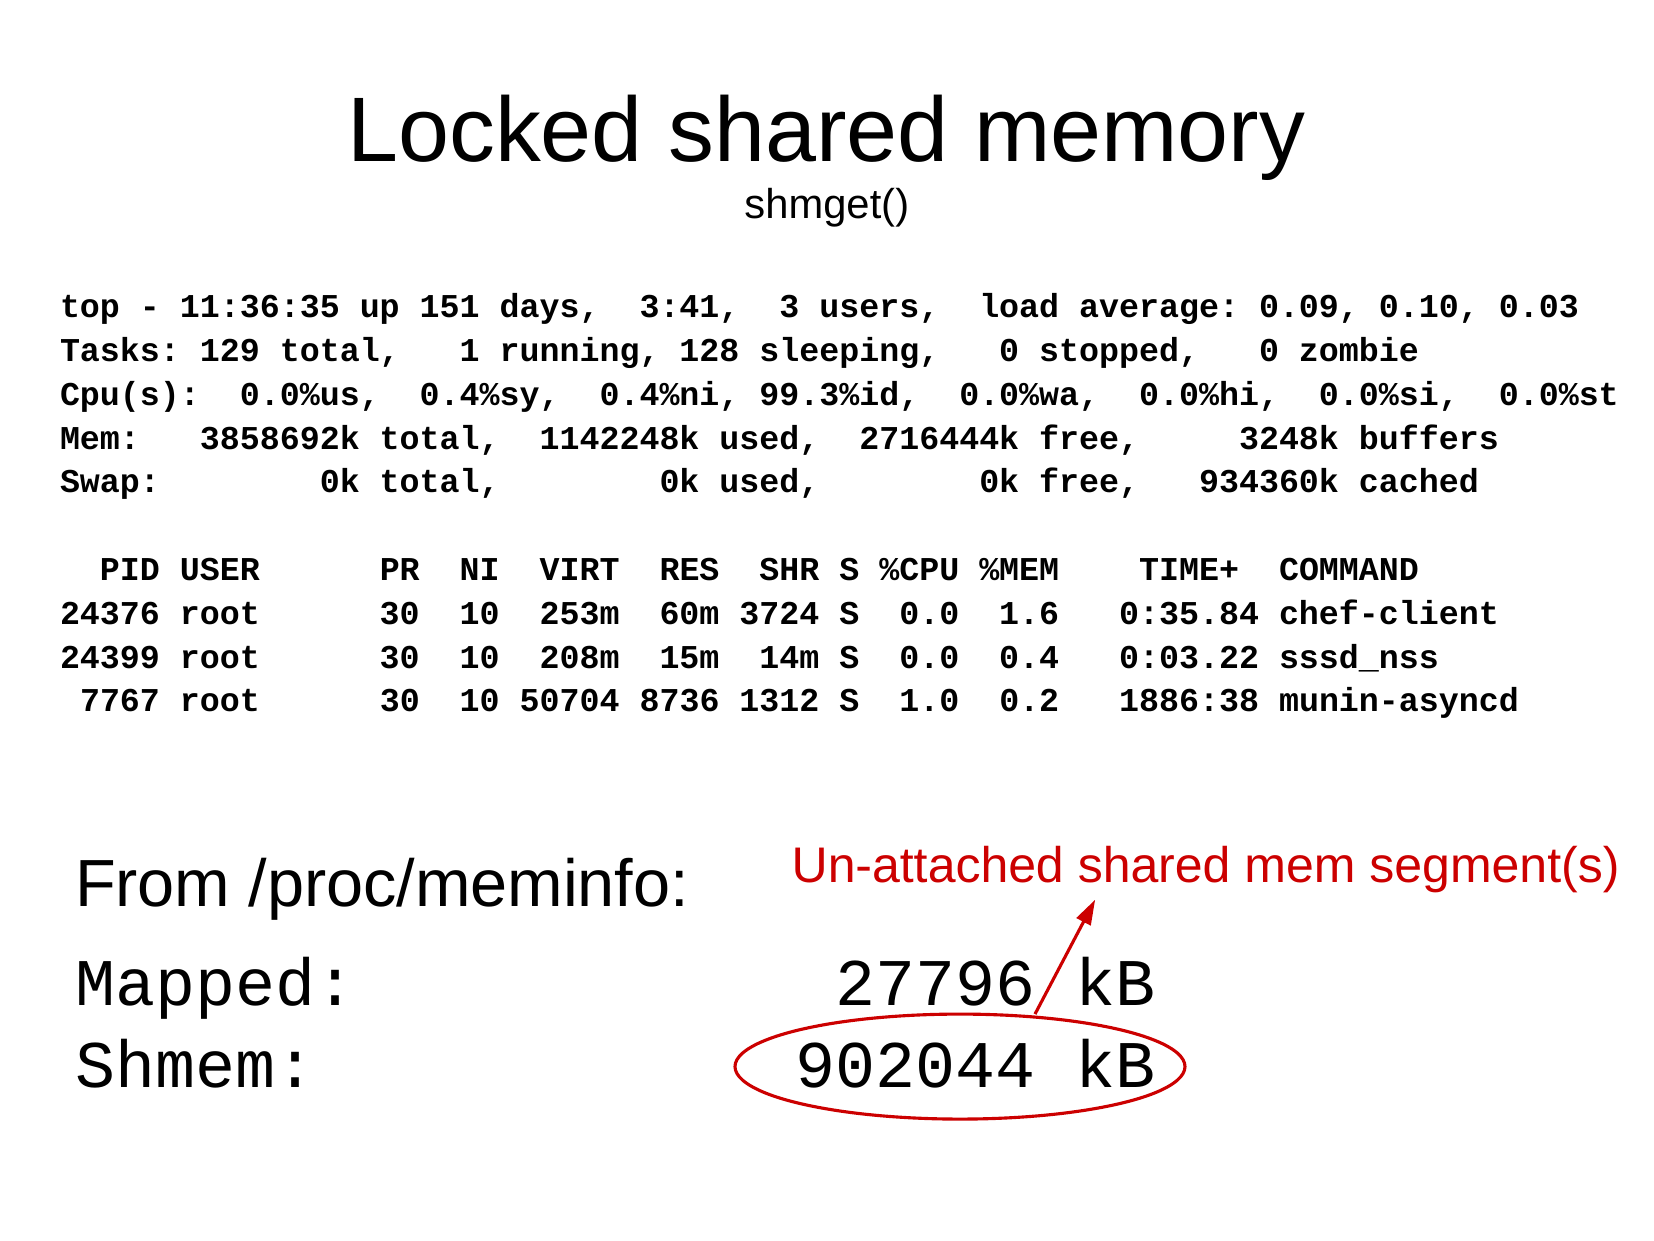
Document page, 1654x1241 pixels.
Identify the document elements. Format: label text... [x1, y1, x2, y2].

list From /proc/meminfo: Mapped: 27796 kB Shmem: 902044 kB [75, 846, 1564, 1237]
text_box Un-attached shared mem segment(s) [776, 829, 1636, 901]
title Locked shared memory shmget() [82, 49, 1571, 257]
list top - 11:36:35 up 151 days, 3:41, 3 users, load average: 0.09, 0.10, 0.03 Tasks: 129 total, 1 running, 128 sleeping, 0 stopped, 0 zombie Cpu(s): 0.0%us, 0.4%sy, 0.4%ni, 99.3%id, 0.0%wa, 0.0%hi, 0.0%si, 0.0%st Mem: 3858692k total, 1142248k used, 2716444k free, 3248k buffers Swap: 0k total, 0k used, 0k free, 934360k cached PID USER PR NI VIRT RES SHR S %CPU %MEM TIME+ COMMAND 24376 root 30 10 253m 60m 3724 S 0.0 1.6 0:35.84 chef-client 24399 root 30 10 208m 15m 14m S 0.0 0.4 0:03.22 sssd_nss 7767 root 30 10 50704 8736 1312 S 1.0 0.2 1886:38 munin-asyncd [60, 290, 1636, 720]
list From /proc/meminfo: Mapped: 27796 kB Shmem: 902044 kB [737, 1016, 1183, 1117]
